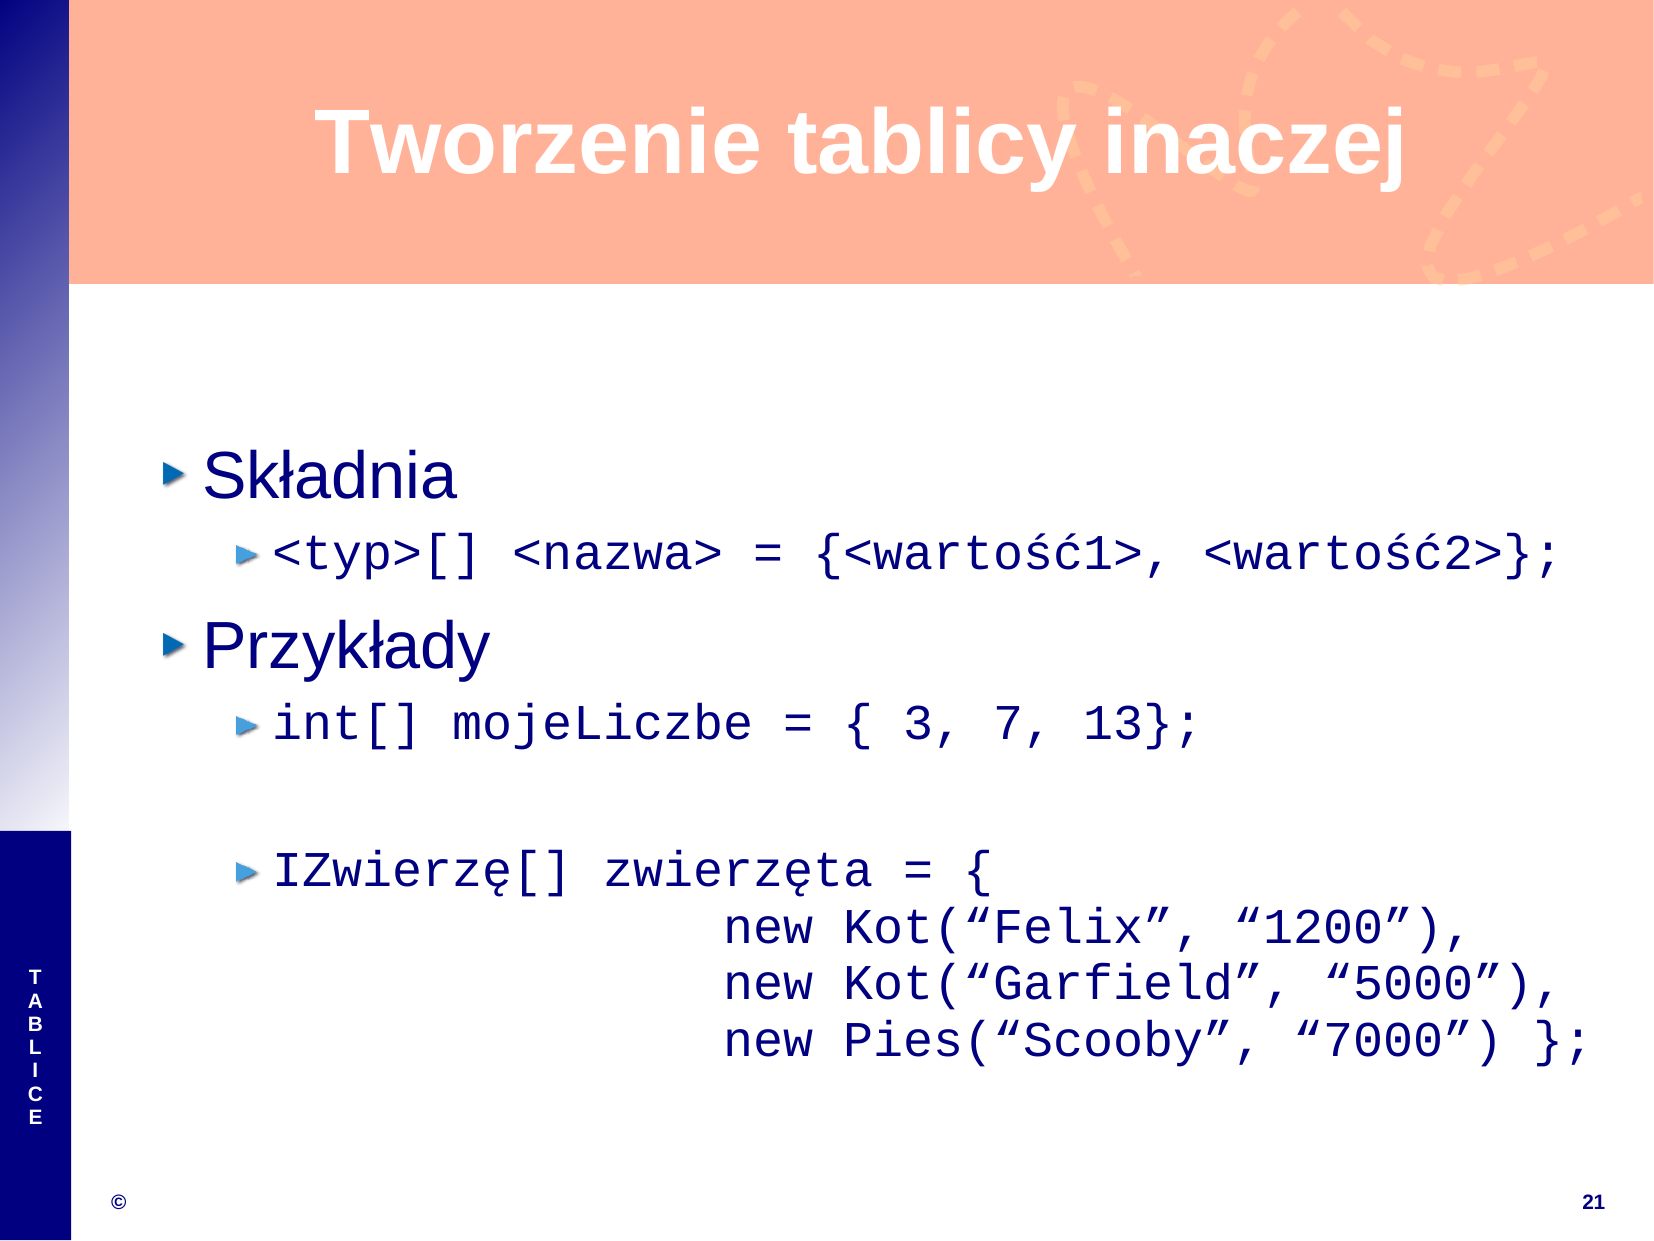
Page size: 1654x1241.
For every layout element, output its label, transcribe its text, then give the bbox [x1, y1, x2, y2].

list Składnia <typ>[] <nazwa> = {<wartość1>, <wartość2>}; Przykłady int[] mojeLiczbe = { 3, 7, 13}; IZwierzę[] zwierzęta = { new Kot(“Felix”, “1200”), new Kot(“Garfield”, “5000”), new Pies(“Scooby”, “7000”) }; [131, 437, 1594, 1054]
title Tworzenie tablicy inaczej [70, 37, 1654, 246]
text_box T A B L I C E [0, 830, 71, 1241]
